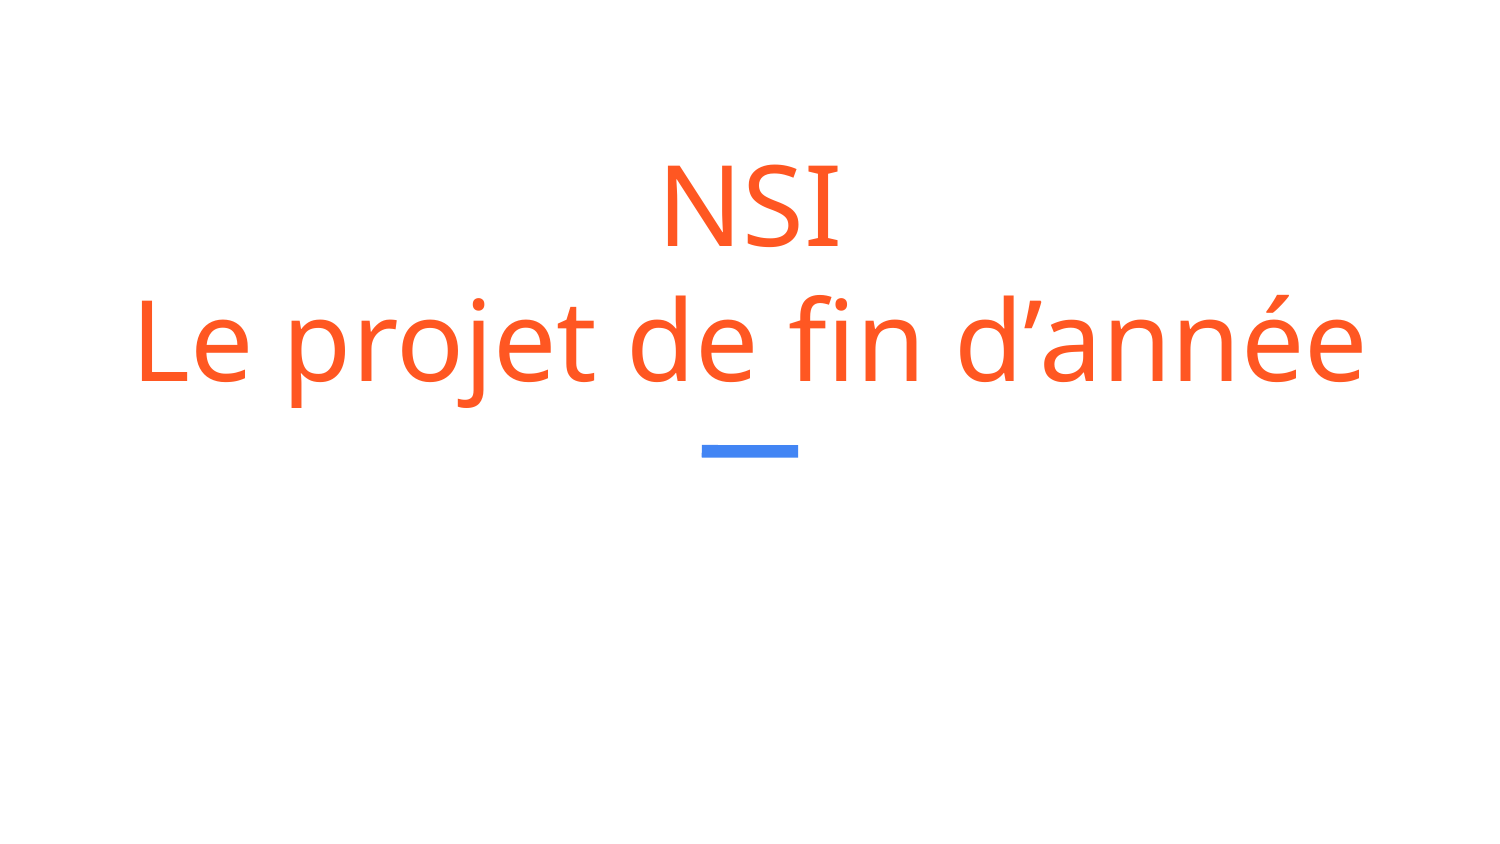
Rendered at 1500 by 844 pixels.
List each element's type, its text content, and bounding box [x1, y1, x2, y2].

title NSI Le projet de fin d’année [51, 97, 1449, 419]
